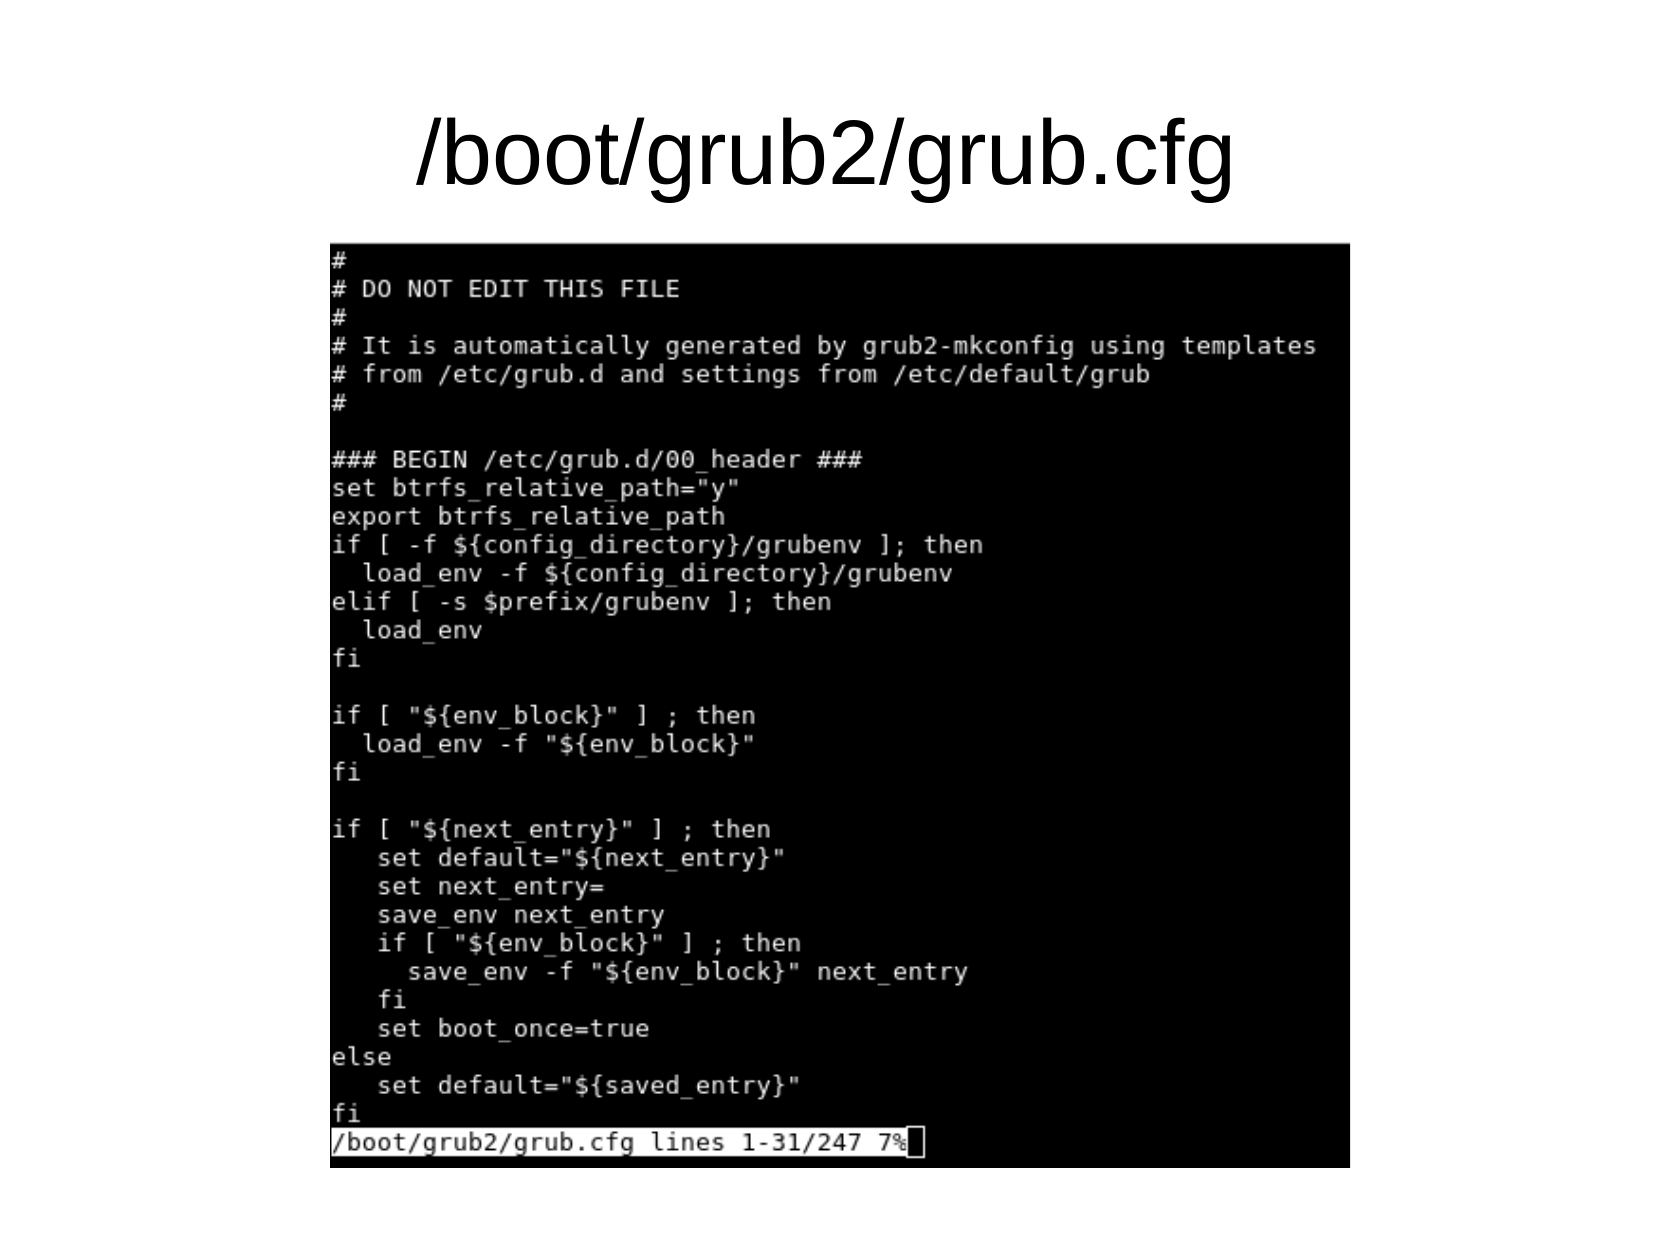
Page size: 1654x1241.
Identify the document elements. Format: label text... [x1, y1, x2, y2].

picture [330, 242, 1351, 1168]
title /boot/grub2/grub.cfg [82, 49, 1571, 257]
